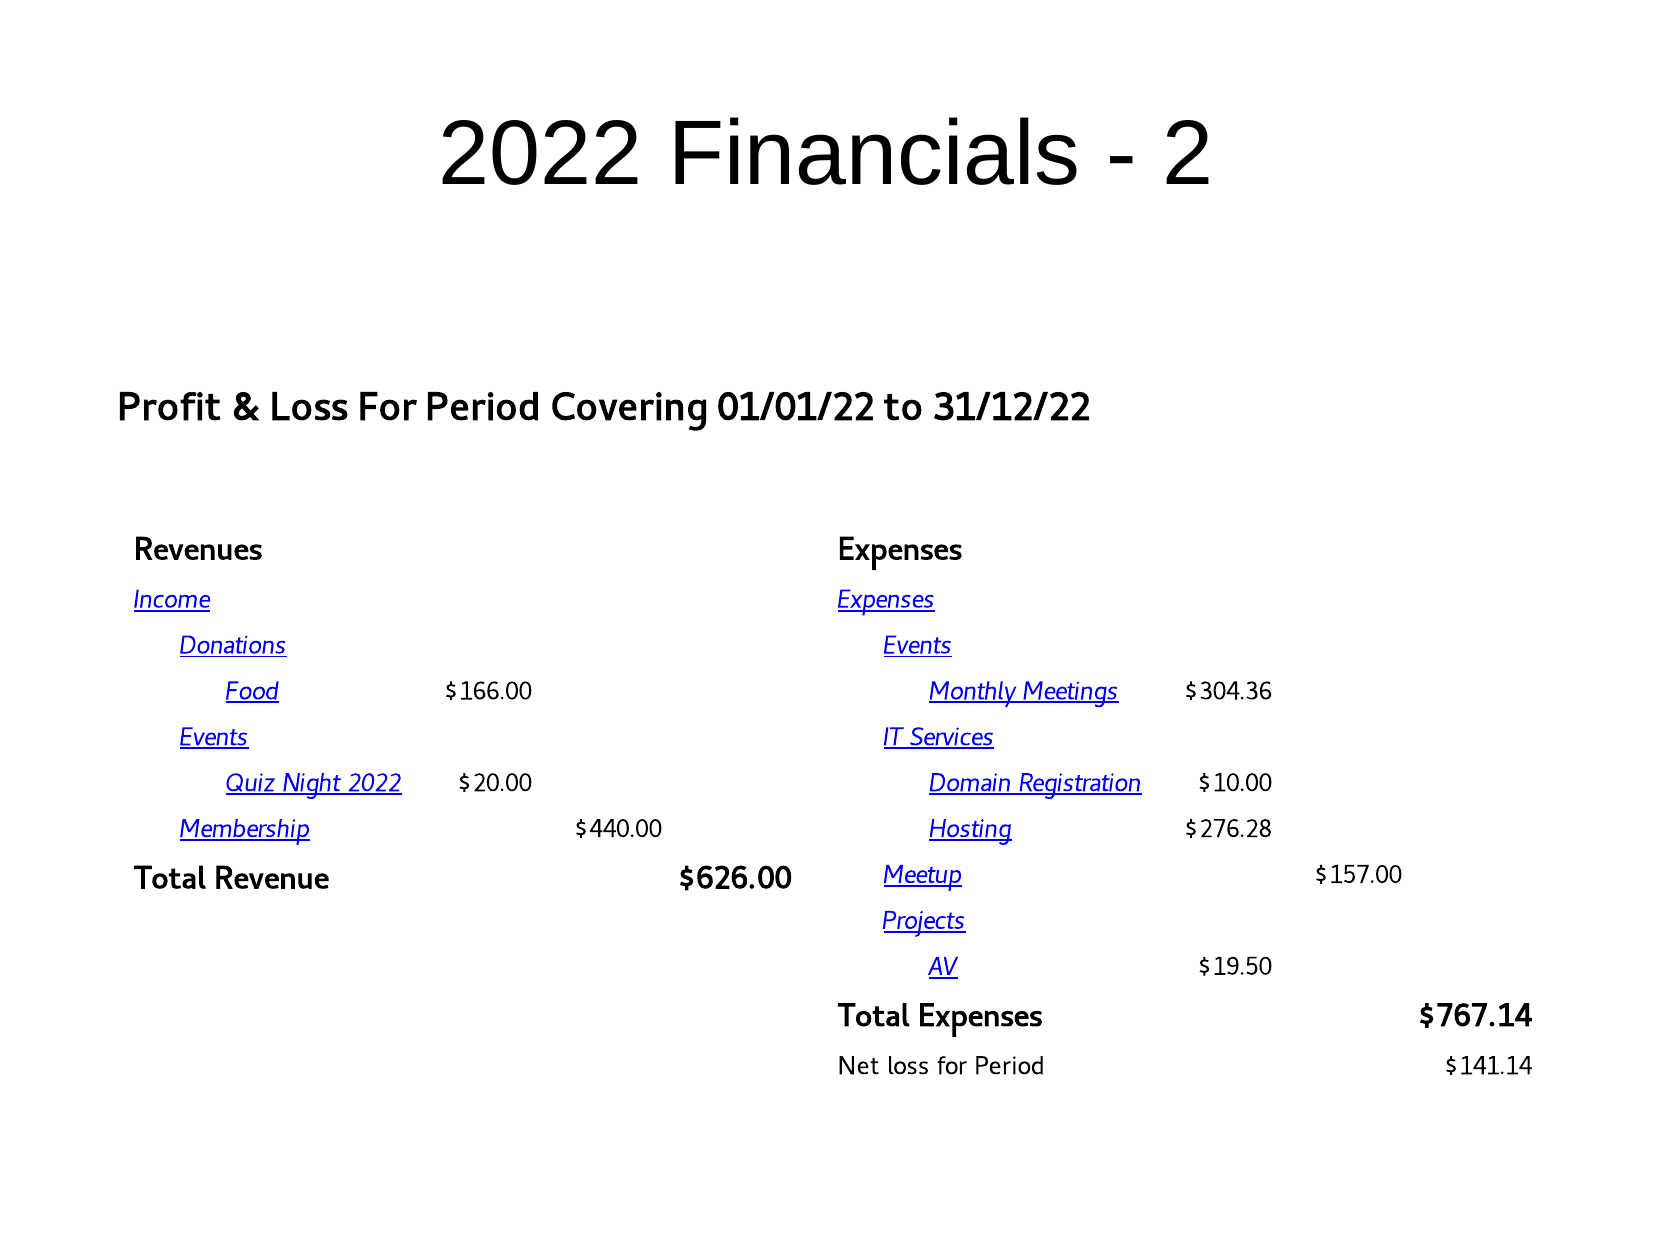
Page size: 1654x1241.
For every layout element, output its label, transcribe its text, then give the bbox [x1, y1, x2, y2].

picture [55, 298, 1595, 1111]
title 2022 Financials - 2 [82, 49, 1571, 257]
